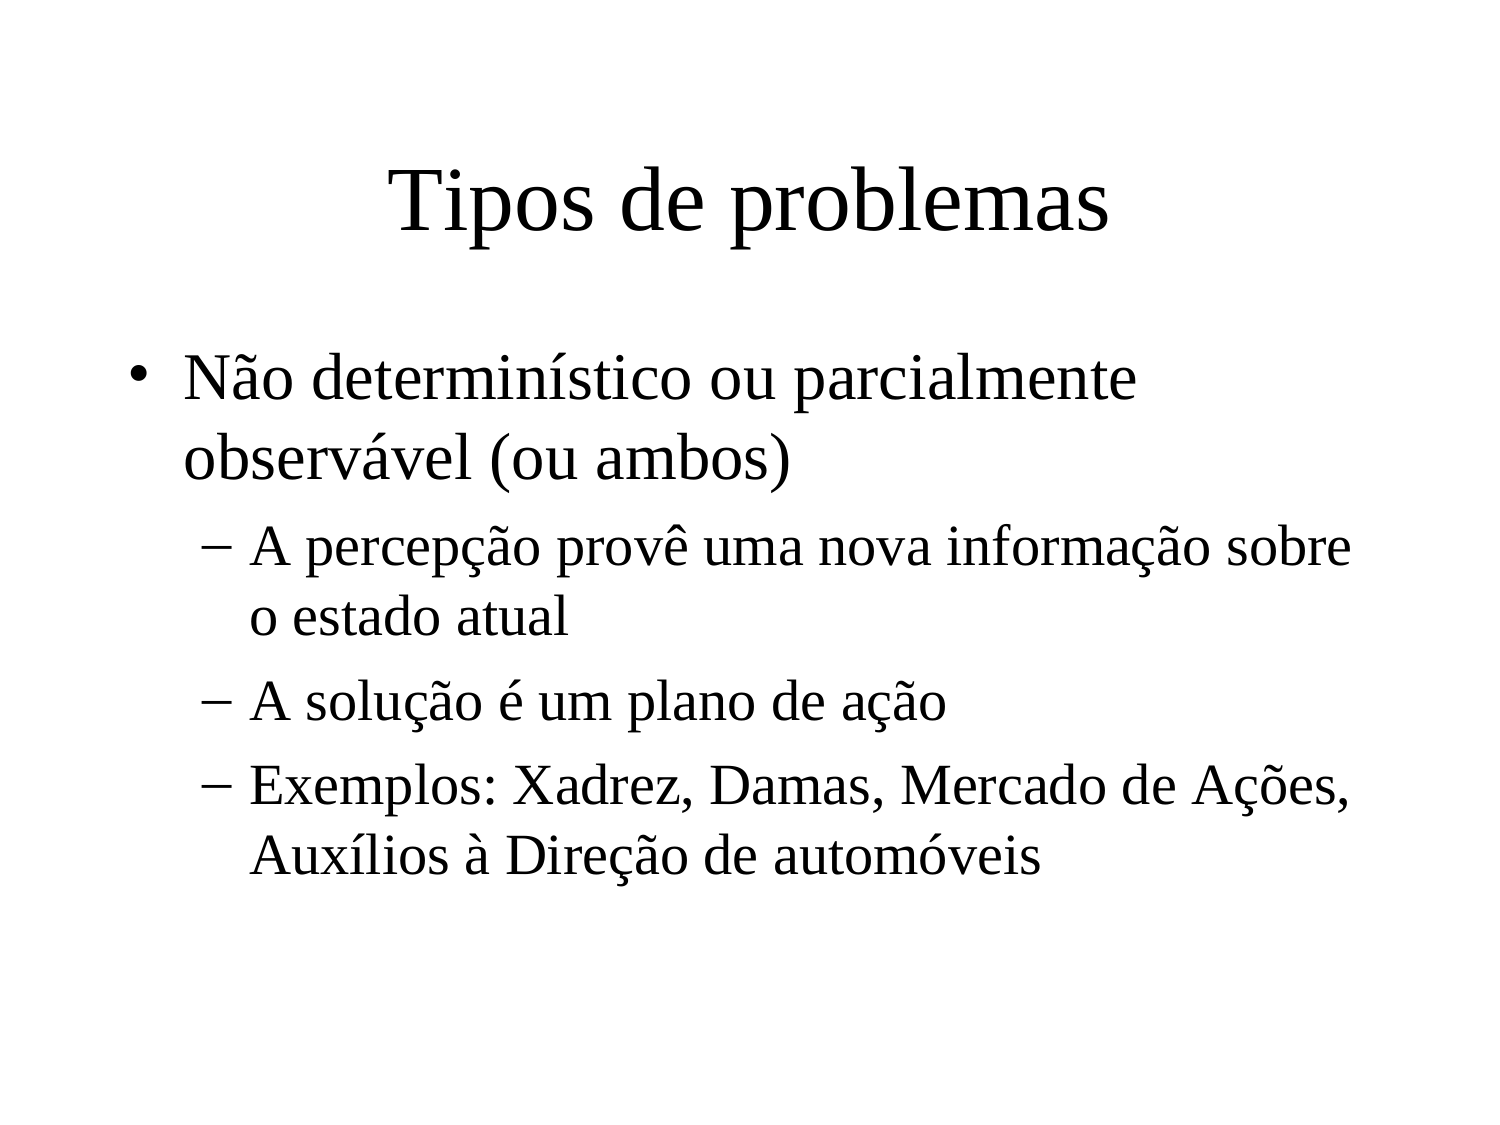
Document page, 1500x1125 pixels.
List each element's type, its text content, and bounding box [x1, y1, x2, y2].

list Não determinístico ou parcialmente observável (ou ambos) A percepção provê uma nova informação sobre o estado atual A solução é um plano de ação Exemplos: Xadrez, Damas, Mercado de Ações, Auxílios à Direção de automóveis [112, 324, 1388, 1001]
title Tipos de problemas [112, 99, 1388, 288]
